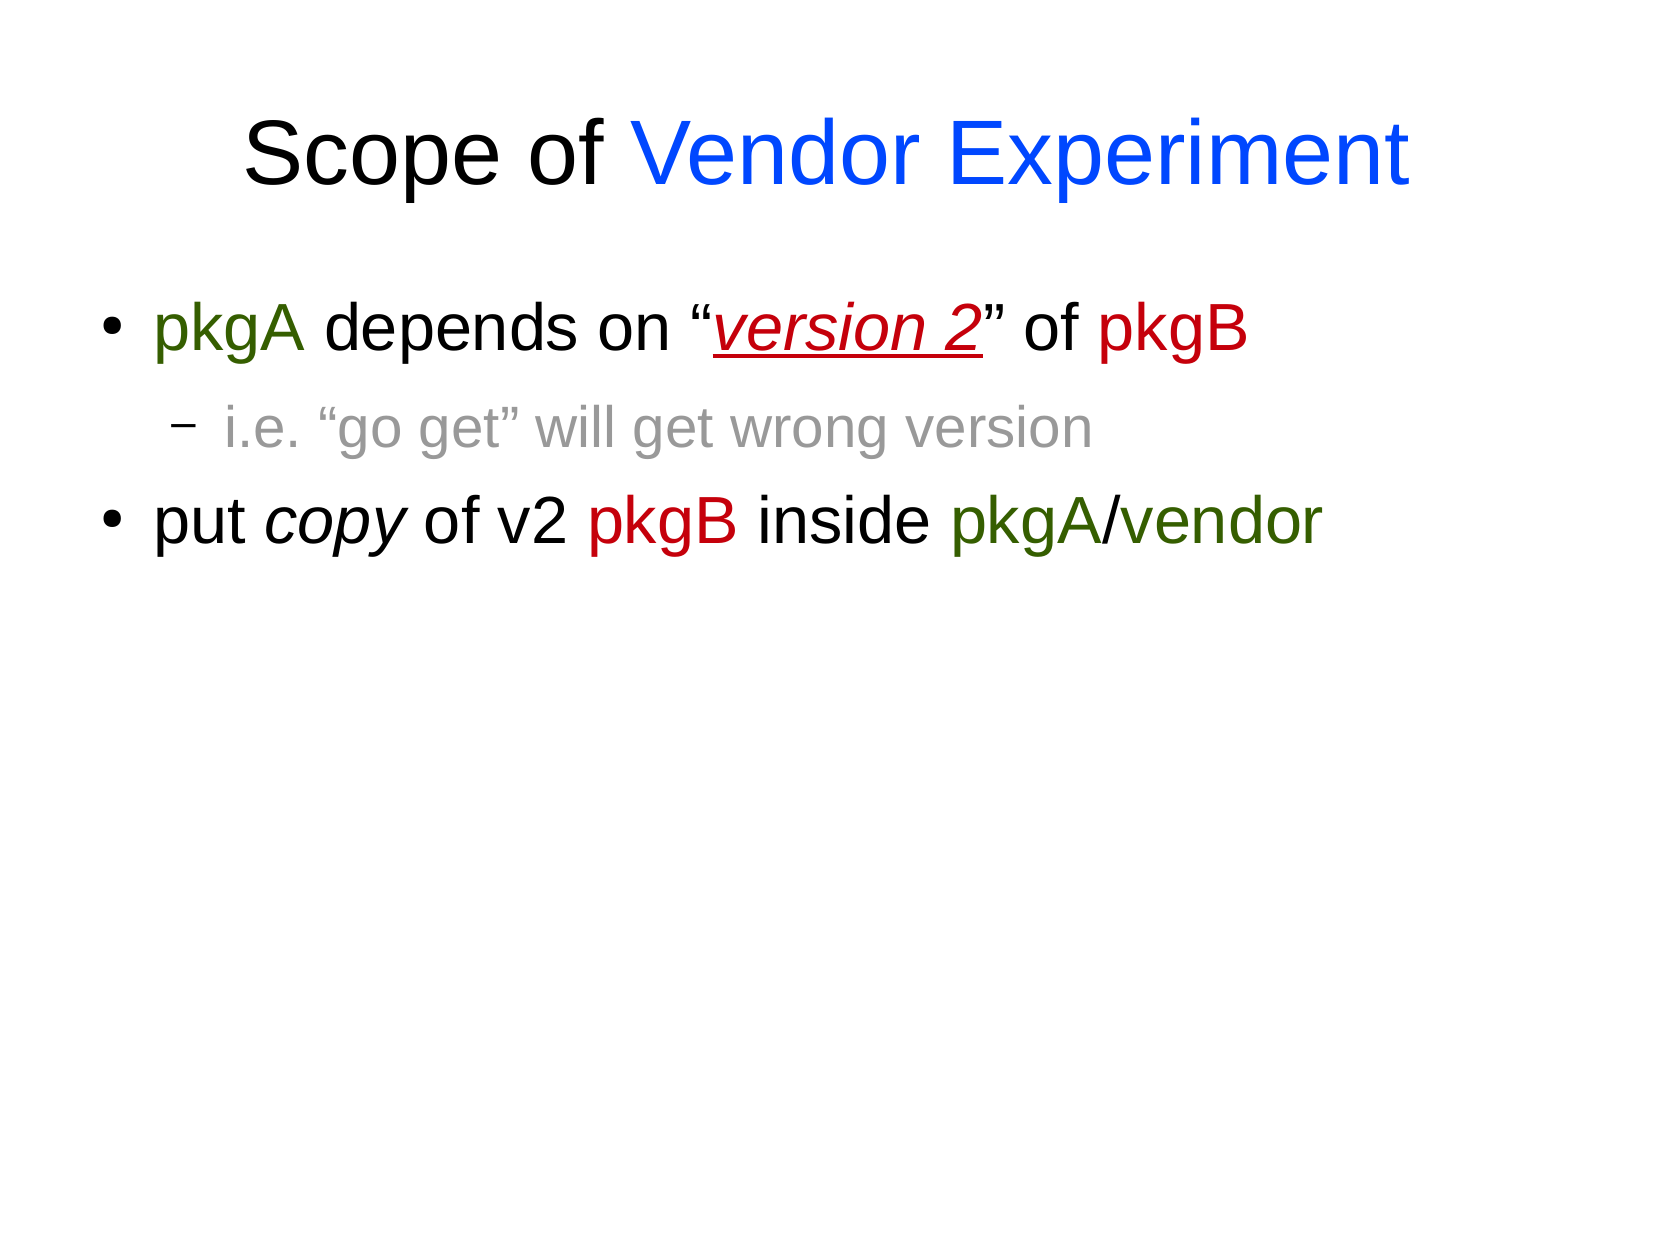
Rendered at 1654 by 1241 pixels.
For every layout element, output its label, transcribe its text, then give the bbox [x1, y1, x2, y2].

title Scope of Vendor Experiment [82, 49, 1571, 257]
list pkgA depends on “version 2” of pkgB i.e. “go get” will get wrong version put copy of v2 pkgB inside pkgA/vendor [82, 290, 1538, 1010]
